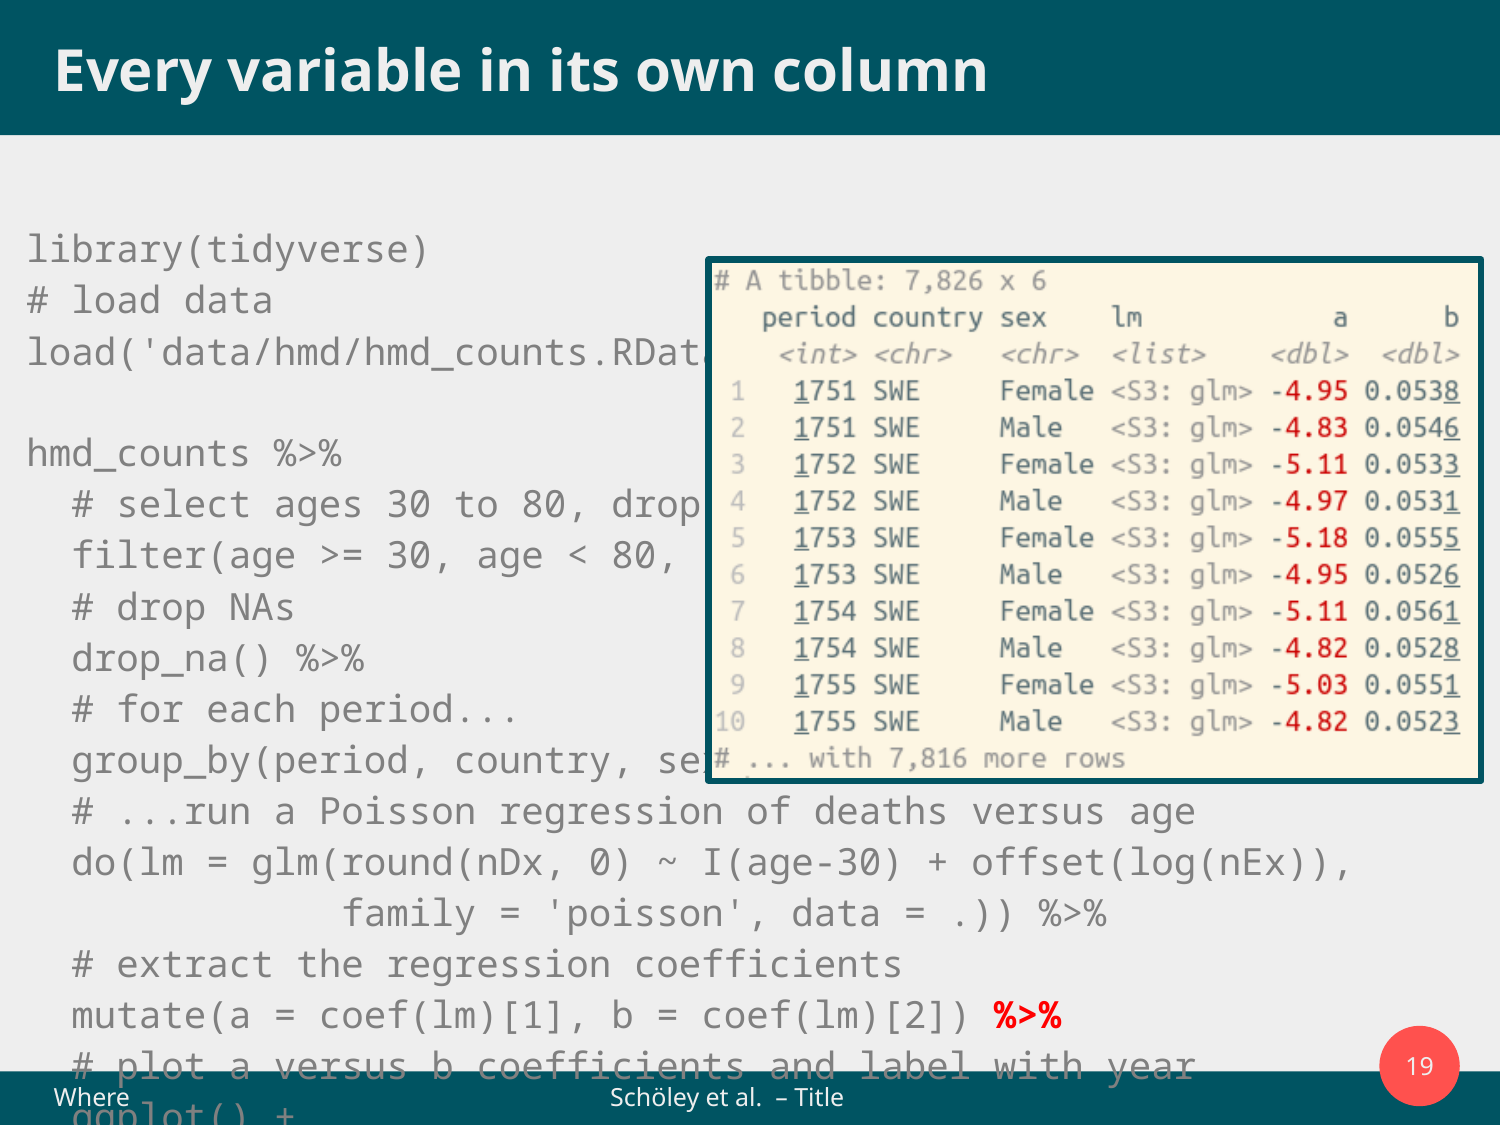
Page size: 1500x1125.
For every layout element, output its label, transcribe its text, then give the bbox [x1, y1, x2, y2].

text_box library(tidyverse) # load data load('data/hmd/hmd_counts.RData') hmd_counts %>% # select ages 30 to 80, drop total counts filter(age >= 30, age < 80, sex != 'Total') %>% # drop NAs drop_na() %>% # for each period... group_by(period, country, sex) %>% # ...run a Poisson regression of deaths versus age do(lm = glm(round(nDx, 0) ~ I(age-30) + offset(log(nEx)), family = 'poisson', data = .)) %>% # extract the regression coefficients mutate(a = coef(lm)[1], b = coef(lm)[2]) %>% # plot a versus b coefficients and label with year ggplot() + geom_point(aes(x = a, y = b), shape = 1, size = 3) + labs(title = 'Gompertz correlation') [11, 215, 1489, 986]
title Every variable in its own column [53, 0, 1447, 141]
picture [711, 262, 1479, 778]
